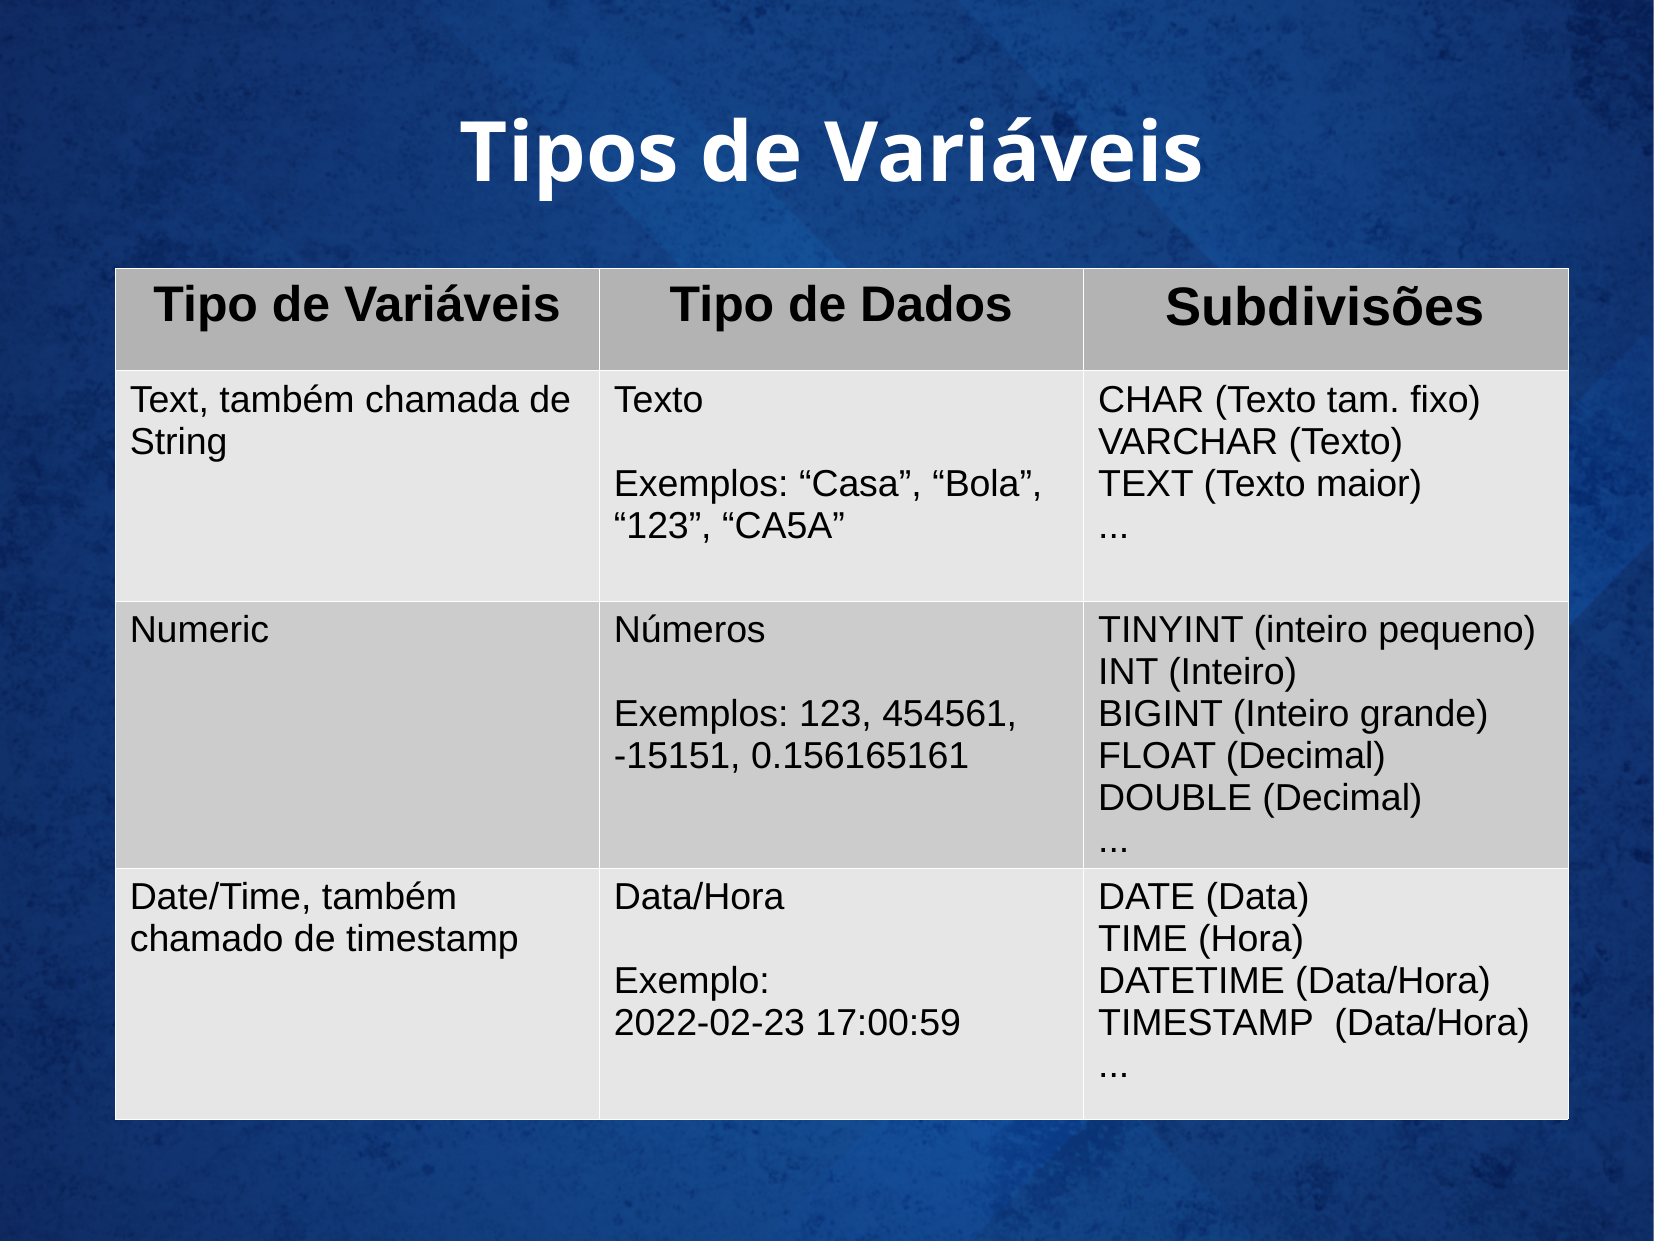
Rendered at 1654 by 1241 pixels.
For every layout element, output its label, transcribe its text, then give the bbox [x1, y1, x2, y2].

table_cell Date/Time, também chamado de timestamp [116, 869, 599, 1119]
table_header Tipo de Variáveis [116, 269, 599, 370]
picture [0, 0, 1654, 1241]
text_box Tipos de Variáveis [129, 47, 1535, 268]
table_header Subdivisões [1084, 269, 1568, 370]
table_cell CHAR (Texto tam. fixo) VARCHAR (Texto) TEXT (Texto maior) ... [1084, 371, 1568, 601]
table_header Tipo de Dados [600, 269, 1083, 370]
table_cell Numeric [116, 602, 599, 868]
table_cell DATE (Data) TIME (Hora) DATETIME (Data/Hora) TIMESTAMP (Data/Hora) ... [1084, 869, 1568, 1119]
table_cell Data/Hora Exemplo: 2022-02-23 17:00:59 [600, 869, 1083, 1119]
table_cell TINYINT (inteiro pequeno) INT (Inteiro) BIGINT (Inteiro grande) FLOAT (Decimal) DOUBLE (Decimal) ... [1084, 602, 1568, 868]
table_cell Números Exemplos: 123, 454561, -15151, 0.156165161 [600, 602, 1083, 868]
table_cell Texto Exemplos: “Casa”, “Bola”, “123”, “CA5A” [600, 371, 1083, 601]
table_cell Text, também chamada de String [116, 371, 599, 601]
